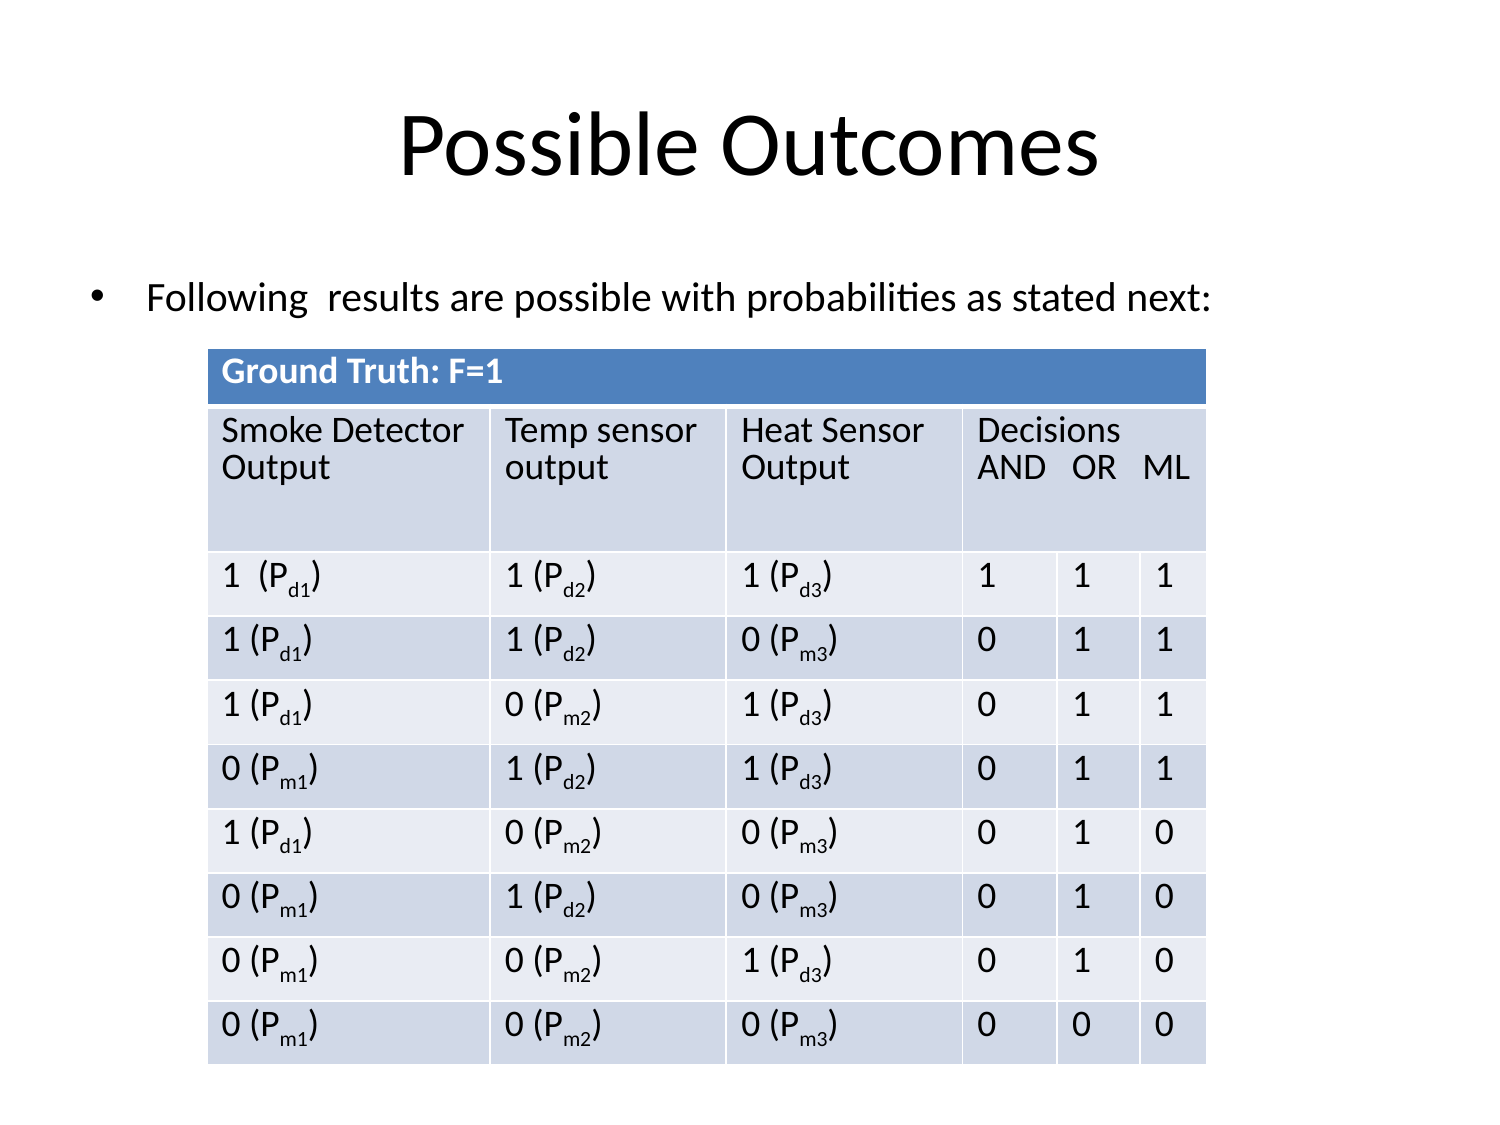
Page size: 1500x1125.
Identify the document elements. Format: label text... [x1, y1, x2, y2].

table_cell 1 [1141, 553, 1206, 615]
table_cell 1 (Pd1) [208, 681, 489, 744]
table_cell 1 [1058, 617, 1139, 679]
title Possible Outcomes [75, 45, 1425, 233]
table_cell 0 [963, 681, 1056, 744]
table_cell 1 [1058, 938, 1139, 1000]
table_cell 0 (Pm1) [208, 874, 489, 936]
table_cell 0 [963, 810, 1056, 872]
table_cell 1 [1058, 745, 1139, 808]
table_cell 0 (Pm2) [491, 1002, 725, 1064]
table_cell 1 [1141, 745, 1206, 808]
table_cell 0 [1141, 874, 1206, 936]
table_cell 0 [963, 617, 1056, 679]
table_cell 0 (Pm3) [727, 874, 962, 936]
table_cell 0 (Pm2) [491, 810, 725, 872]
table_cell 1 (Pd2) [491, 745, 725, 808]
table_cell 0 (Pm2) [491, 938, 725, 1000]
table_cell 1 [1058, 553, 1139, 615]
table_cell 0 (Pm1) [208, 938, 489, 1000]
table_cell 0 (Pm2) [491, 681, 725, 744]
table_cell 0 [1141, 938, 1206, 1000]
table_cell 0 (Pm1) [208, 745, 489, 808]
table_cell 0 [963, 745, 1056, 808]
table_cell 1 (Pd3) [727, 745, 962, 808]
table_cell 0 [1141, 810, 1206, 872]
table_cell 1 [1058, 874, 1139, 936]
table_cell 0 (Pm1) [208, 1002, 489, 1064]
table_cell 1 [1141, 617, 1206, 679]
table_cell 0 [963, 938, 1056, 1000]
table_cell 1 (Pd1) [208, 810, 489, 872]
list Following results are possible with probabilities as stated next: [75, 262, 1425, 1005]
table_cell 0 (Pm3) [727, 617, 962, 679]
table_cell 1 (Pd2) [491, 617, 725, 679]
table_cell 1 (Pd1) [208, 553, 489, 615]
table_cell 0 [1058, 1002, 1139, 1064]
table_cell 0 [1141, 1002, 1206, 1064]
table_cell 1 (Pd2) [491, 874, 725, 936]
table_header Ground Truth: F=1 [208, 349, 1206, 404]
table_cell 1 [1058, 810, 1139, 872]
table_cell 0 (Pm3) [727, 810, 962, 872]
table_cell 1 (Pd3) [727, 553, 962, 615]
table_cell 1 [1141, 681, 1206, 744]
table_cell Temp sensor output [491, 409, 725, 551]
table_cell 1 (Pd3) [727, 681, 962, 744]
table_cell Heat Sensor Output [727, 409, 962, 551]
table_cell 1 (Pd3) [727, 938, 962, 1000]
table_cell 0 [963, 874, 1056, 936]
table_cell 1 [963, 553, 1056, 615]
table_cell Decisions AND OR ML [963, 409, 1206, 551]
table_cell 0 (Pm3) [727, 1002, 962, 1064]
table_cell 1 (Pd1) [208, 617, 489, 679]
table_cell 1 (Pd2) [491, 553, 725, 615]
table_cell 0 [963, 1002, 1056, 1064]
table_cell 1 [1058, 681, 1139, 744]
table_cell Smoke Detector Output [208, 409, 489, 551]
